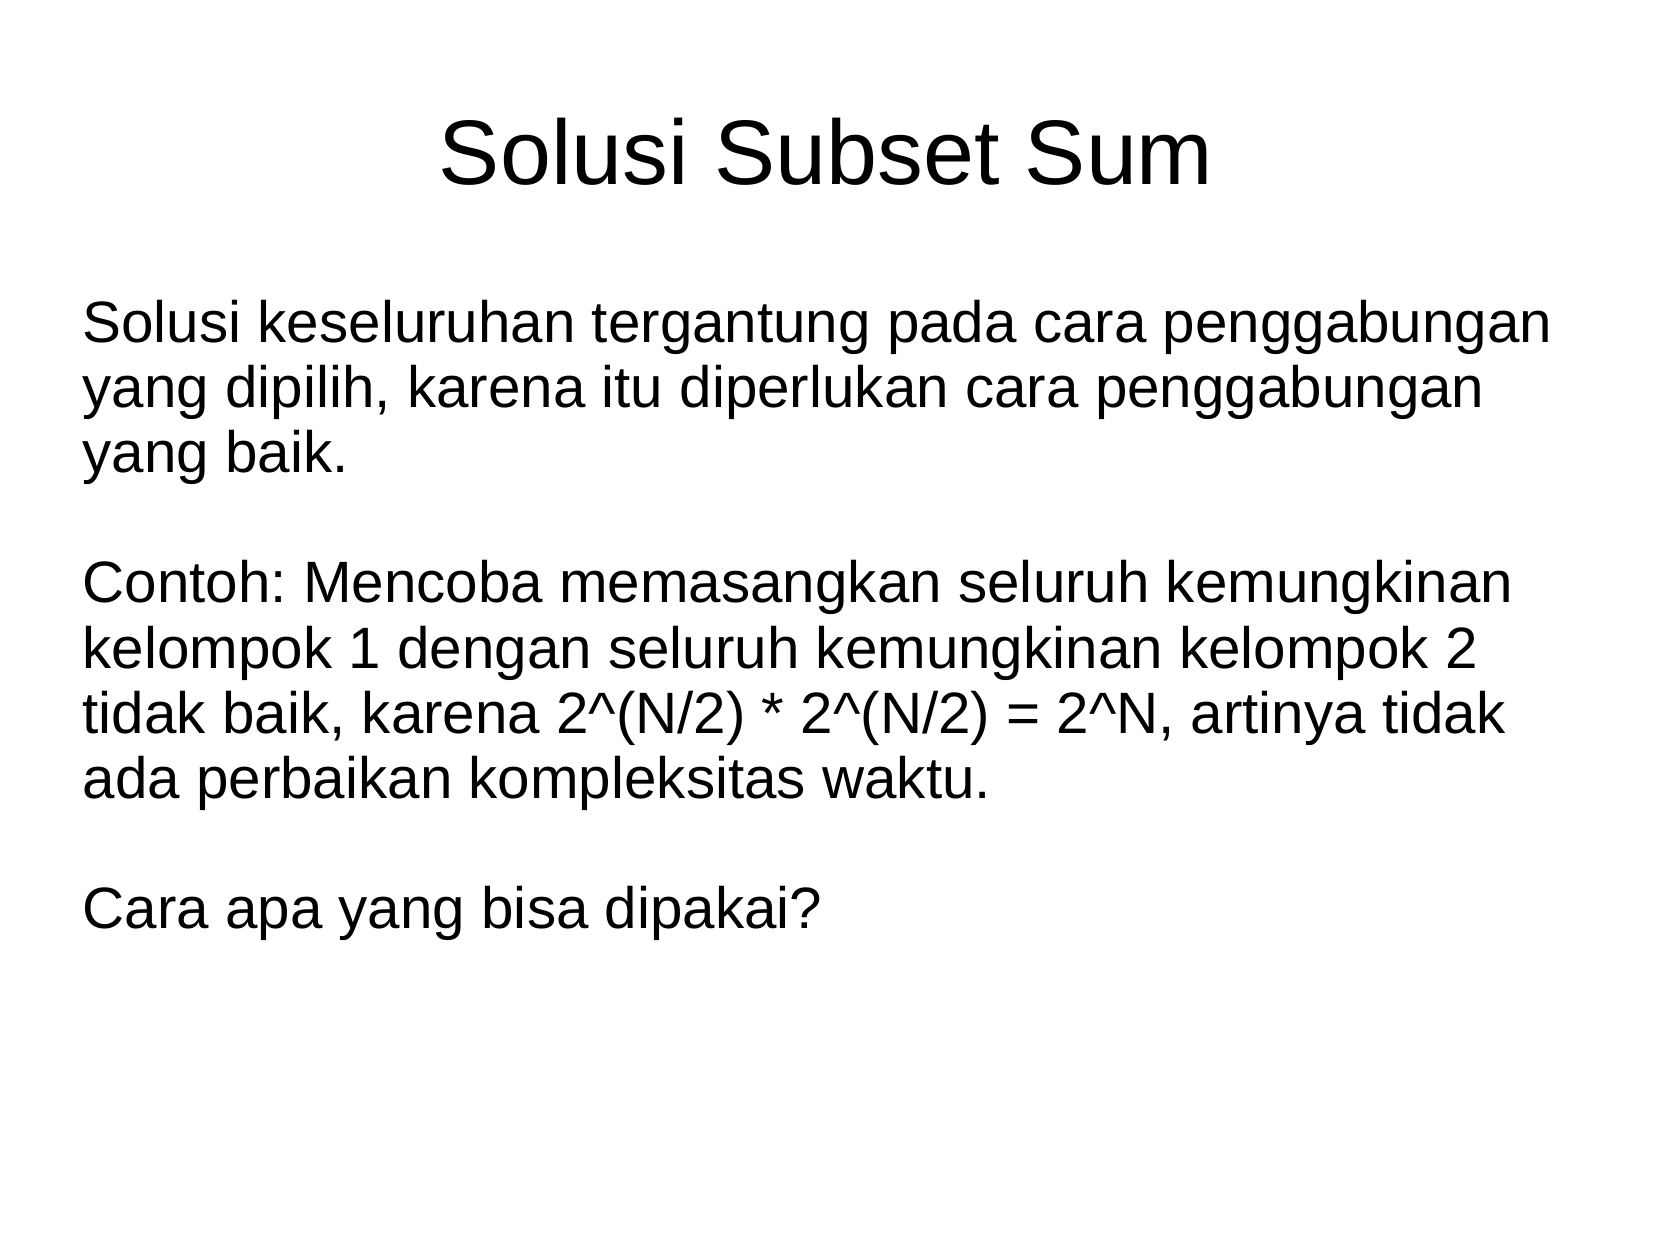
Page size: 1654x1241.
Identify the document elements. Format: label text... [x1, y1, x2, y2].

title Solusi Subset Sum [82, 49, 1571, 257]
subtitle Solusi keseluruhan tergantung pada cara penggabungan yang dipilih, karena itu diperlukan cara penggabungan yang baik. Contoh: Mencoba memasangkan seluruh kemungkinan kelompok 1 dengan seluruh kemungkinan kelompok 2 tidak baik, karena 2^(N/2) * 2^(N/2) = 2^N, artinya tidak ada perbaikan kompleksitas waktu. Cara apa yang bisa dipakai? [82, 290, 1571, 1010]
